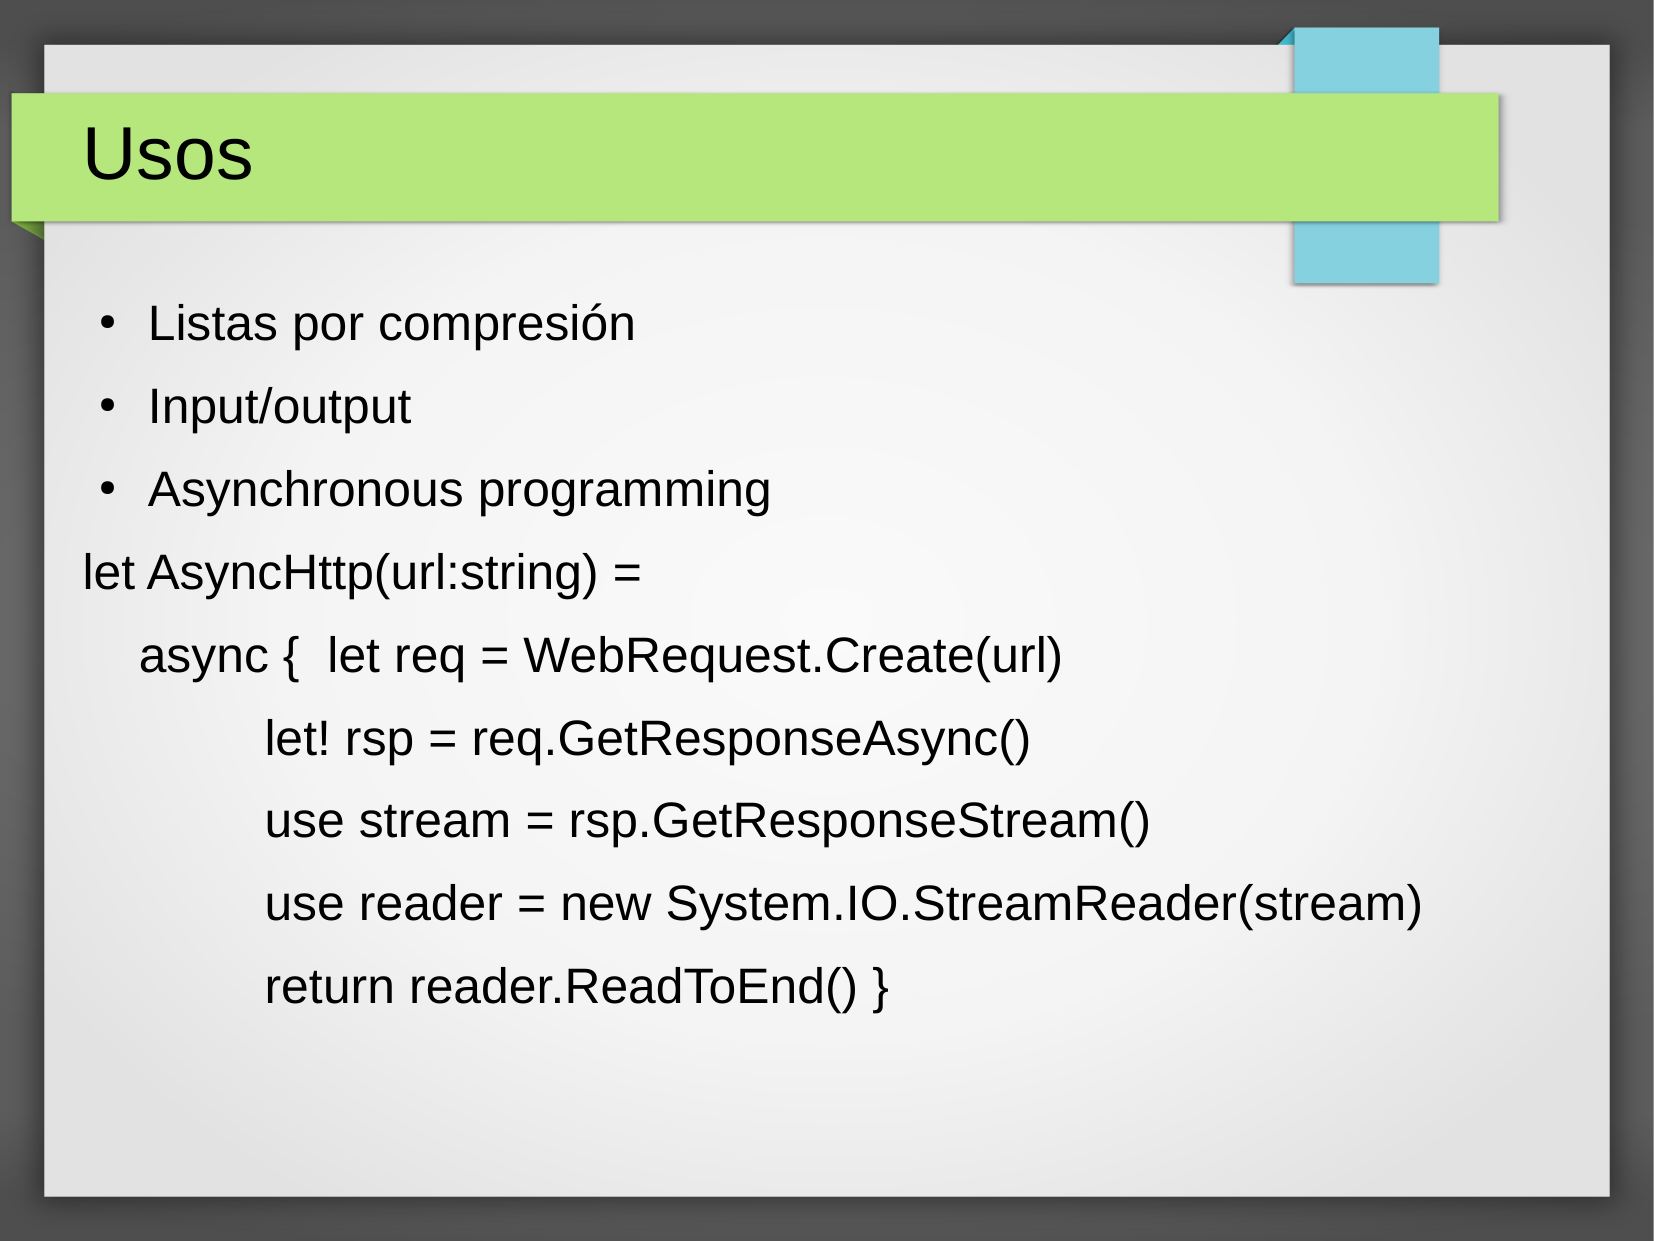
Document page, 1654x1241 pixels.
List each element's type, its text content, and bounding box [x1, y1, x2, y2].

list Listas por compresión Input/output Asynchronous programming let AsyncHttp(url:string) = async { let req = WebRequest.Create(url) let! rsp = req.GetResponseAsync() use stream = rsp.GetResponseStream() use reader = new System.IO.StreamReader(stream) return reader.ReadToEnd() } [82, 295, 1571, 1015]
picture [0, 0, 1654, 1241]
title Usos [82, 94, 1264, 213]
